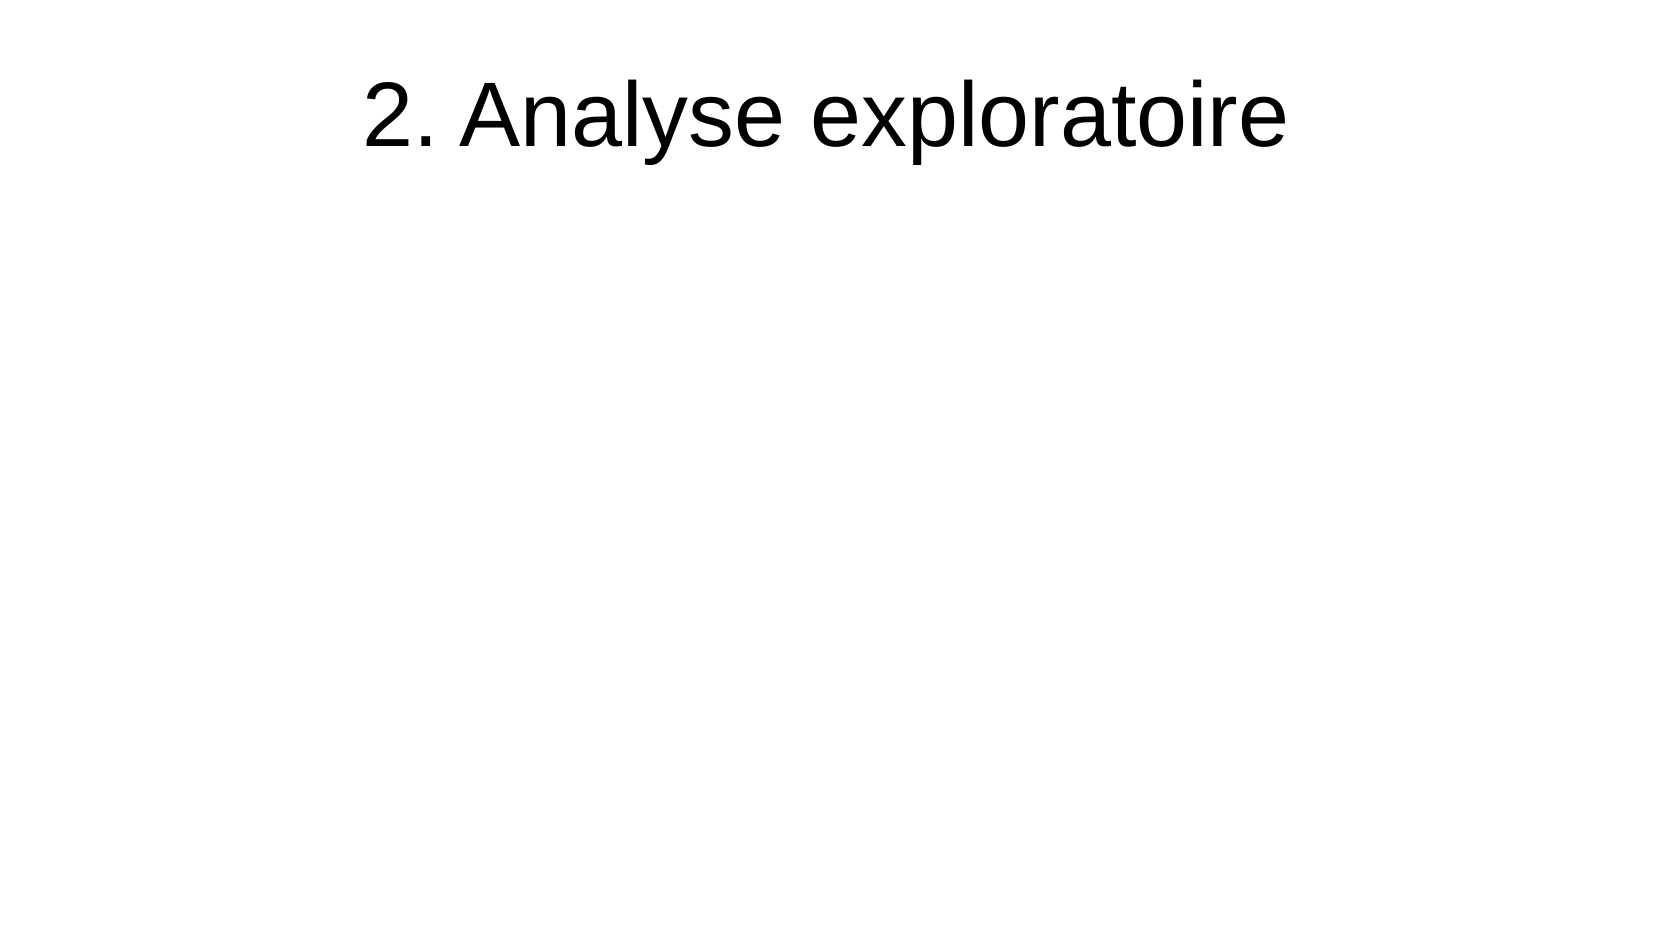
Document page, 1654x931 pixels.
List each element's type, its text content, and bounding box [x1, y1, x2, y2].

title 2. Analyse exploratoire [82, 37, 1571, 193]
